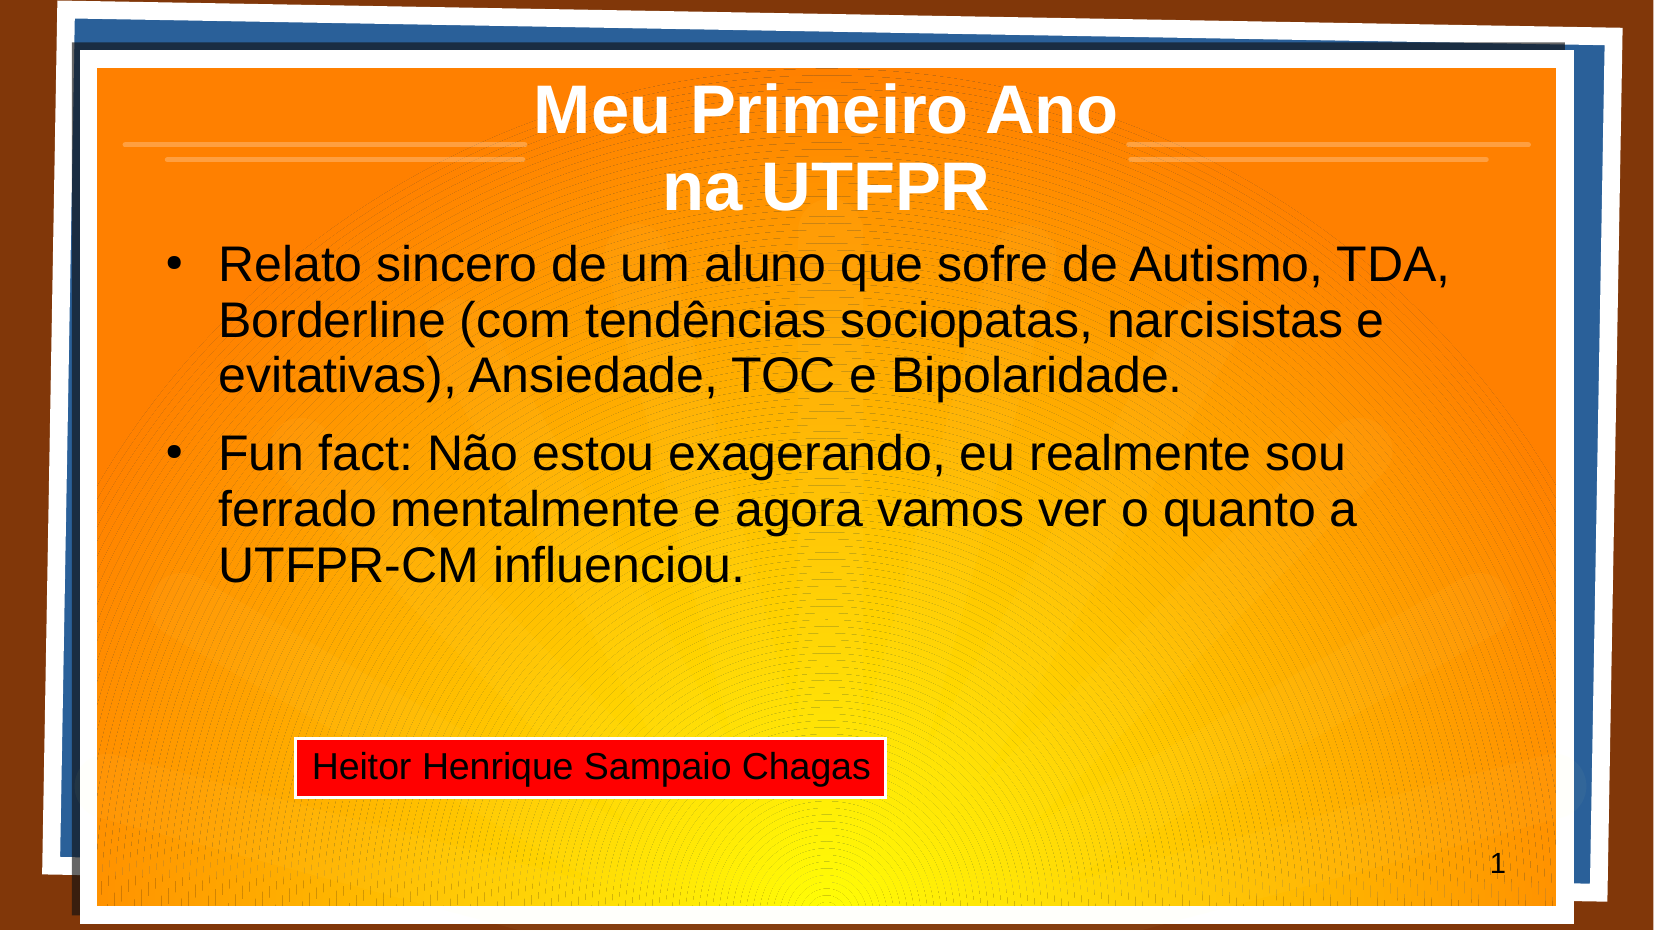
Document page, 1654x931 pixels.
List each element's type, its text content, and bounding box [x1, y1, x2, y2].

text_box Heitor Henrique Sampaio Chagas [297, 738, 886, 796]
list Relato sincero de um aluno que sofre de Autismo, TDA, Borderline (com tendências sociopatas, narcisistas e evitativas), Ansiedade, TOC e Bipolaridade. Fun fact: Não estou exagerando, eu realmente sou ferrado mentalmente e agora vamos ver o quanto a UTFPR-CM influenciou. [147, 236, 1506, 827]
text_box [295, 738, 886, 798]
title Meu Primeiro Ano na UTFPR [531, 70, 1123, 225]
